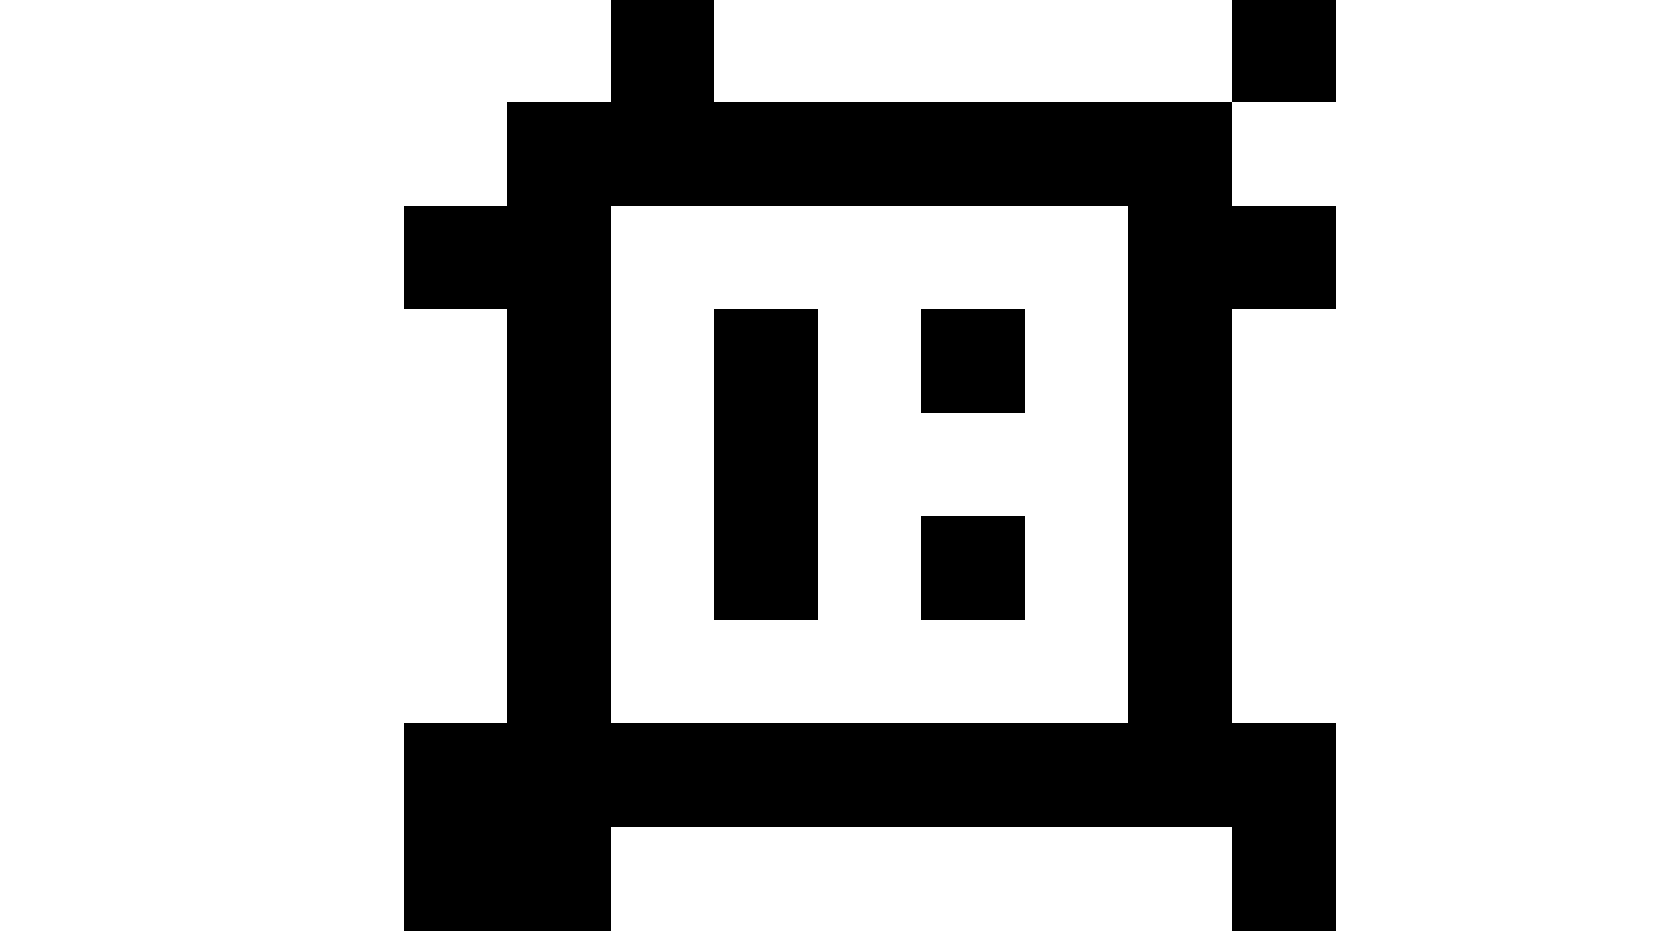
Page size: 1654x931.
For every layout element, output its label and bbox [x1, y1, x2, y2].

picture [404, 0, 1336, 931]
